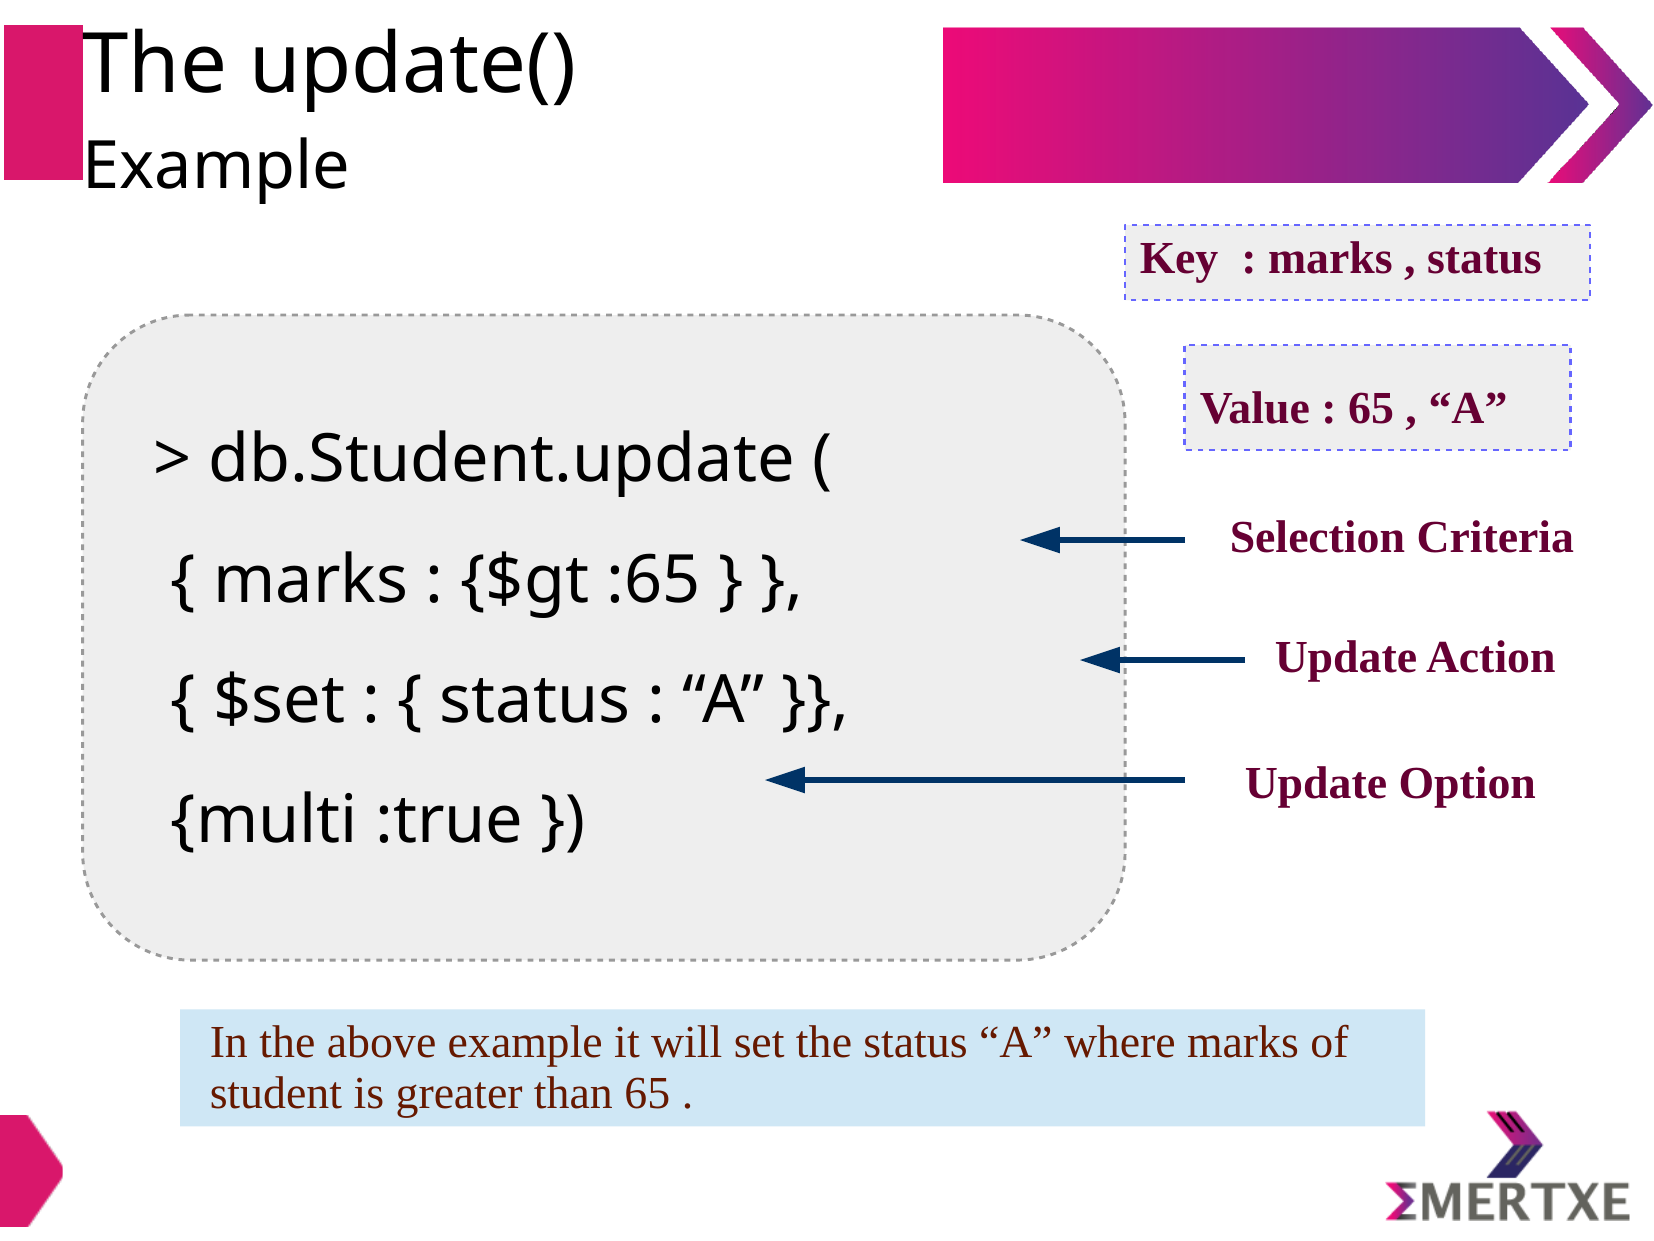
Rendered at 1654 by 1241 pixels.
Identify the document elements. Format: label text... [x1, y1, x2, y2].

text_box Key : marks , status [1125, 225, 1561, 291]
title The update() Example [82, 2, 1571, 210]
text_box [1184, 345, 1571, 451]
text_box Value : 65 , “A” [1185, 375, 1546, 441]
text_box Update Option [1230, 750, 1561, 816]
picture [1385, 1107, 1631, 1221]
text_box Selection Criteria [1215, 504, 1591, 571]
list > db.Student.update ( { marks : {$gt :65 } }, { $set : { status : “A” }}, {multi :true }) [82, 290, 1571, 1010]
text_box [1125, 225, 1591, 301]
picture [1571, 27, 1653, 183]
text_box In the above example it will set the status “A” where marks of student is greater than 65 . [195, 1009, 1426, 1127]
text_box [180, 1009, 195, 1127]
text_box Update Action [1260, 624, 1606, 691]
